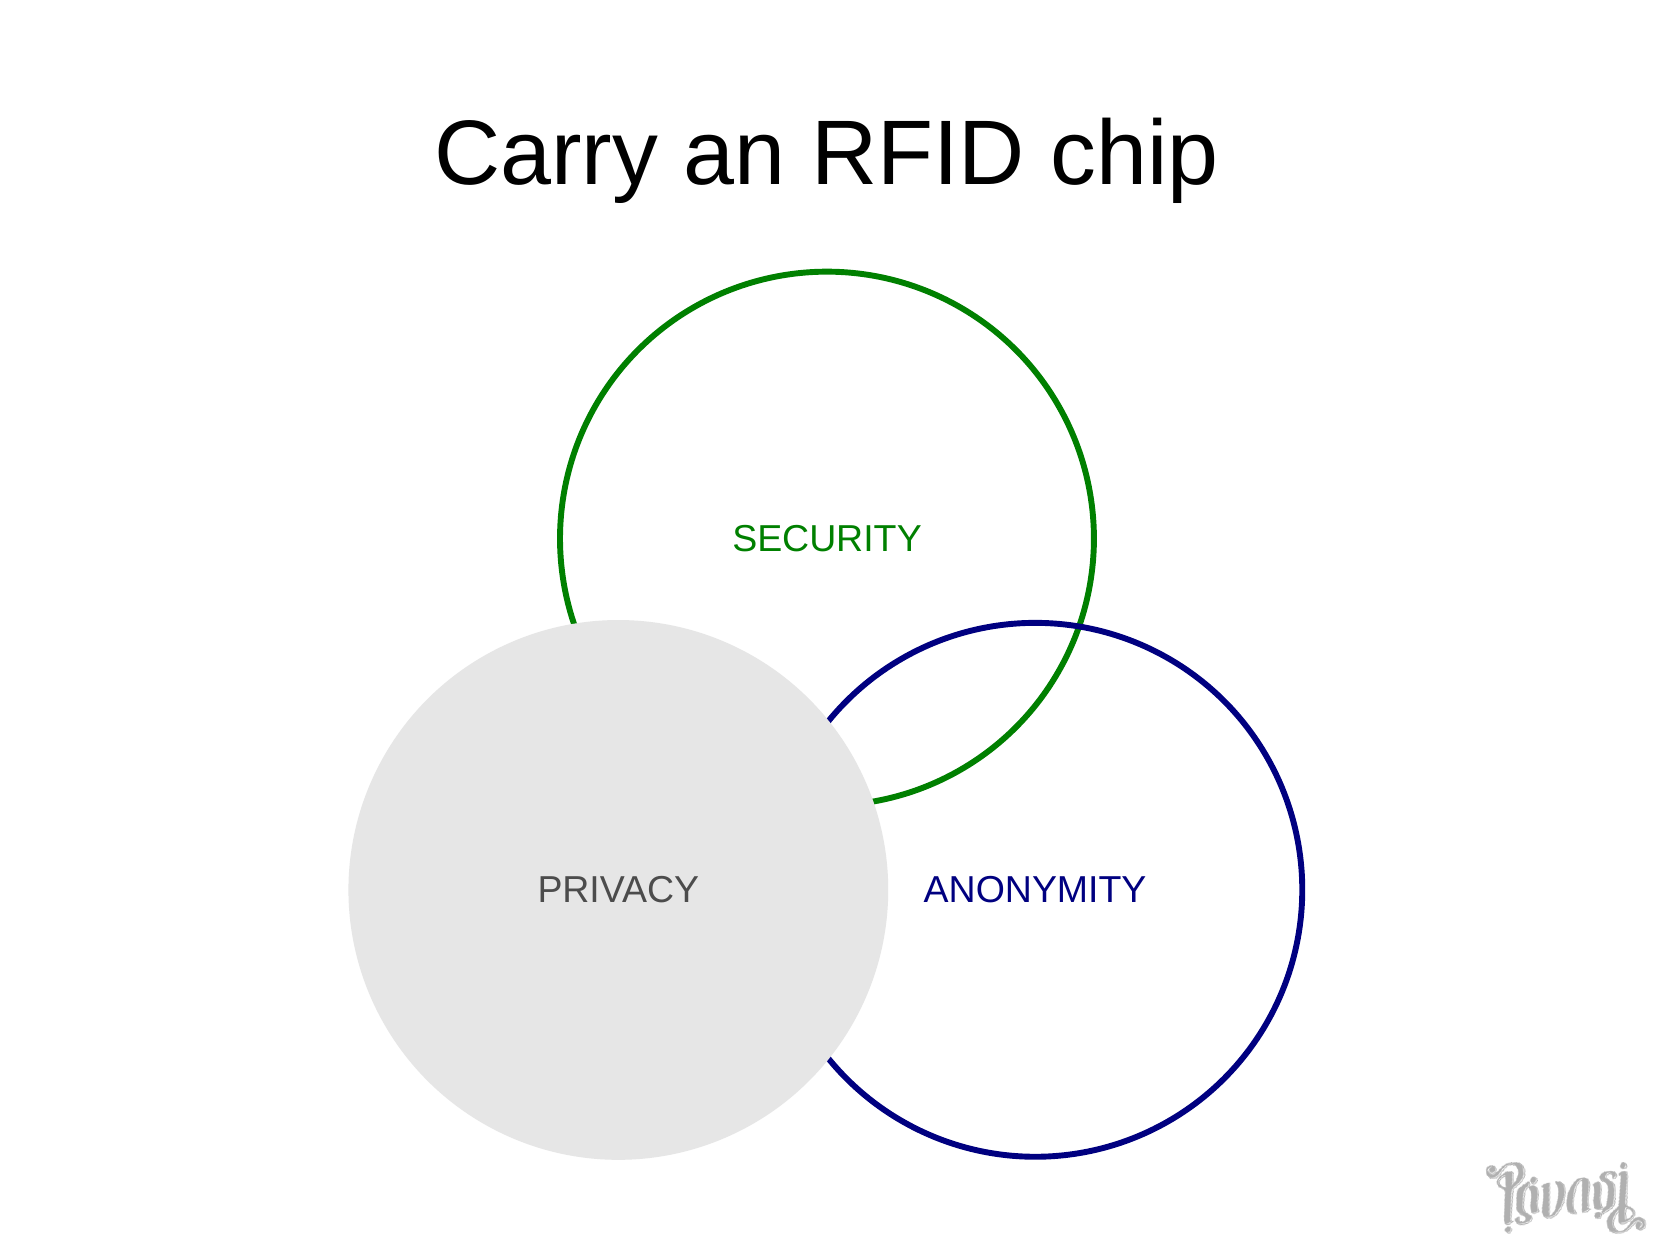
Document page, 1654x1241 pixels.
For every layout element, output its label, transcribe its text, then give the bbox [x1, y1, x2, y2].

text_box SECURITY [560, 271, 1094, 722]
text_box PRIVACY [351, 622, 886, 1157]
picture [1484, 1147, 1648, 1241]
text_box ANONYMITY [827, 622, 1303, 1157]
title Carry an RFID chip [82, 49, 1571, 257]
